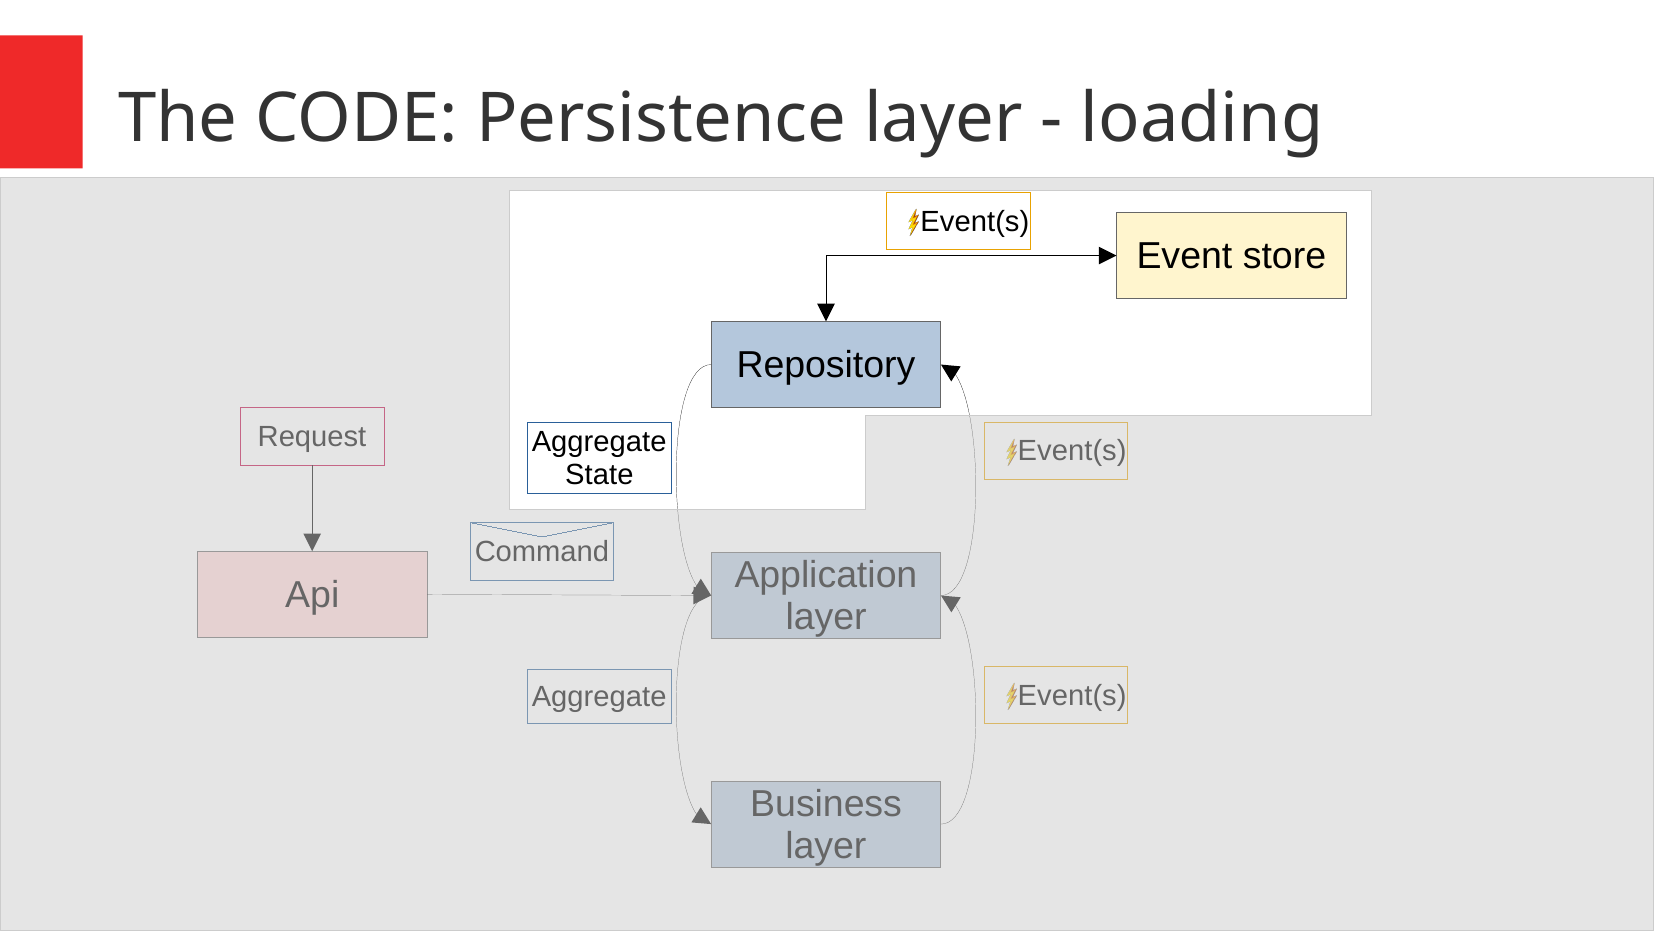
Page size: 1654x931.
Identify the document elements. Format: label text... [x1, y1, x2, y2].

text_box [0, 177, 1654, 931]
text_box Event store [1116, 212, 1347, 299]
title The CODE: Persistence layer - loading [118, 37, 1571, 177]
picture [897, 206, 930, 239]
text_box Aggregate State [527, 422, 672, 494]
text_box Repository [711, 321, 941, 408]
text_box Event(s) [886, 192, 1031, 250]
